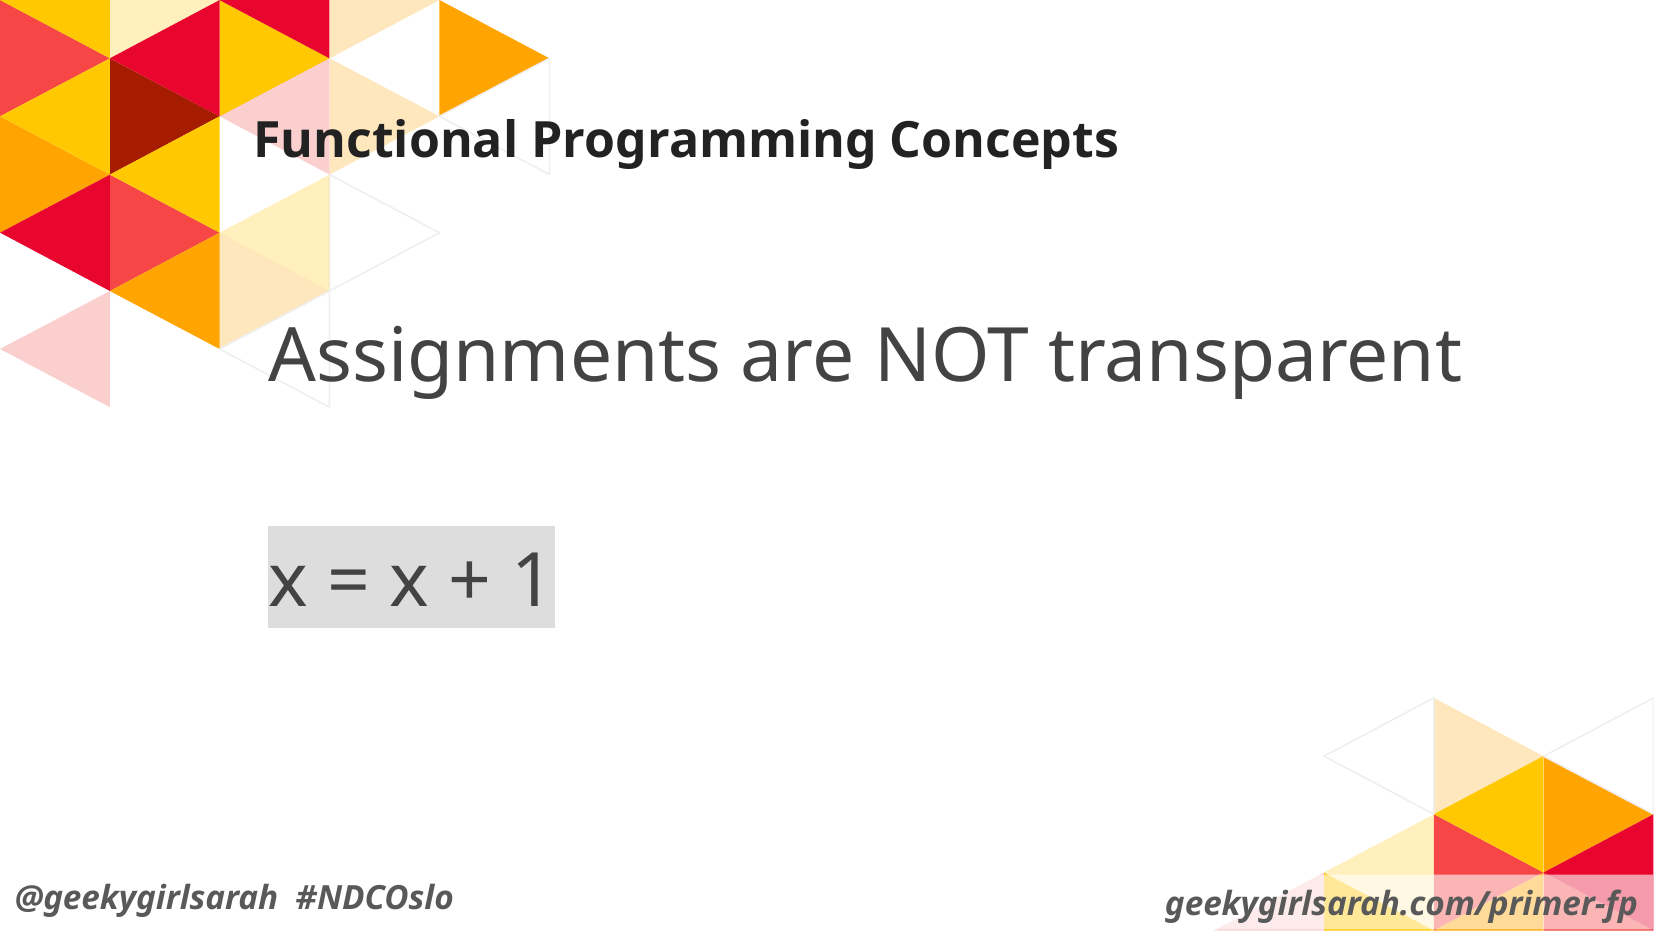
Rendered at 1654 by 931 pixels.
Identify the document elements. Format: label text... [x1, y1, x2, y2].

list Assignments are NOT transparent x = x + 1 [238, 291, 1513, 817]
title Functional Programming Concepts [238, 61, 1406, 183]
